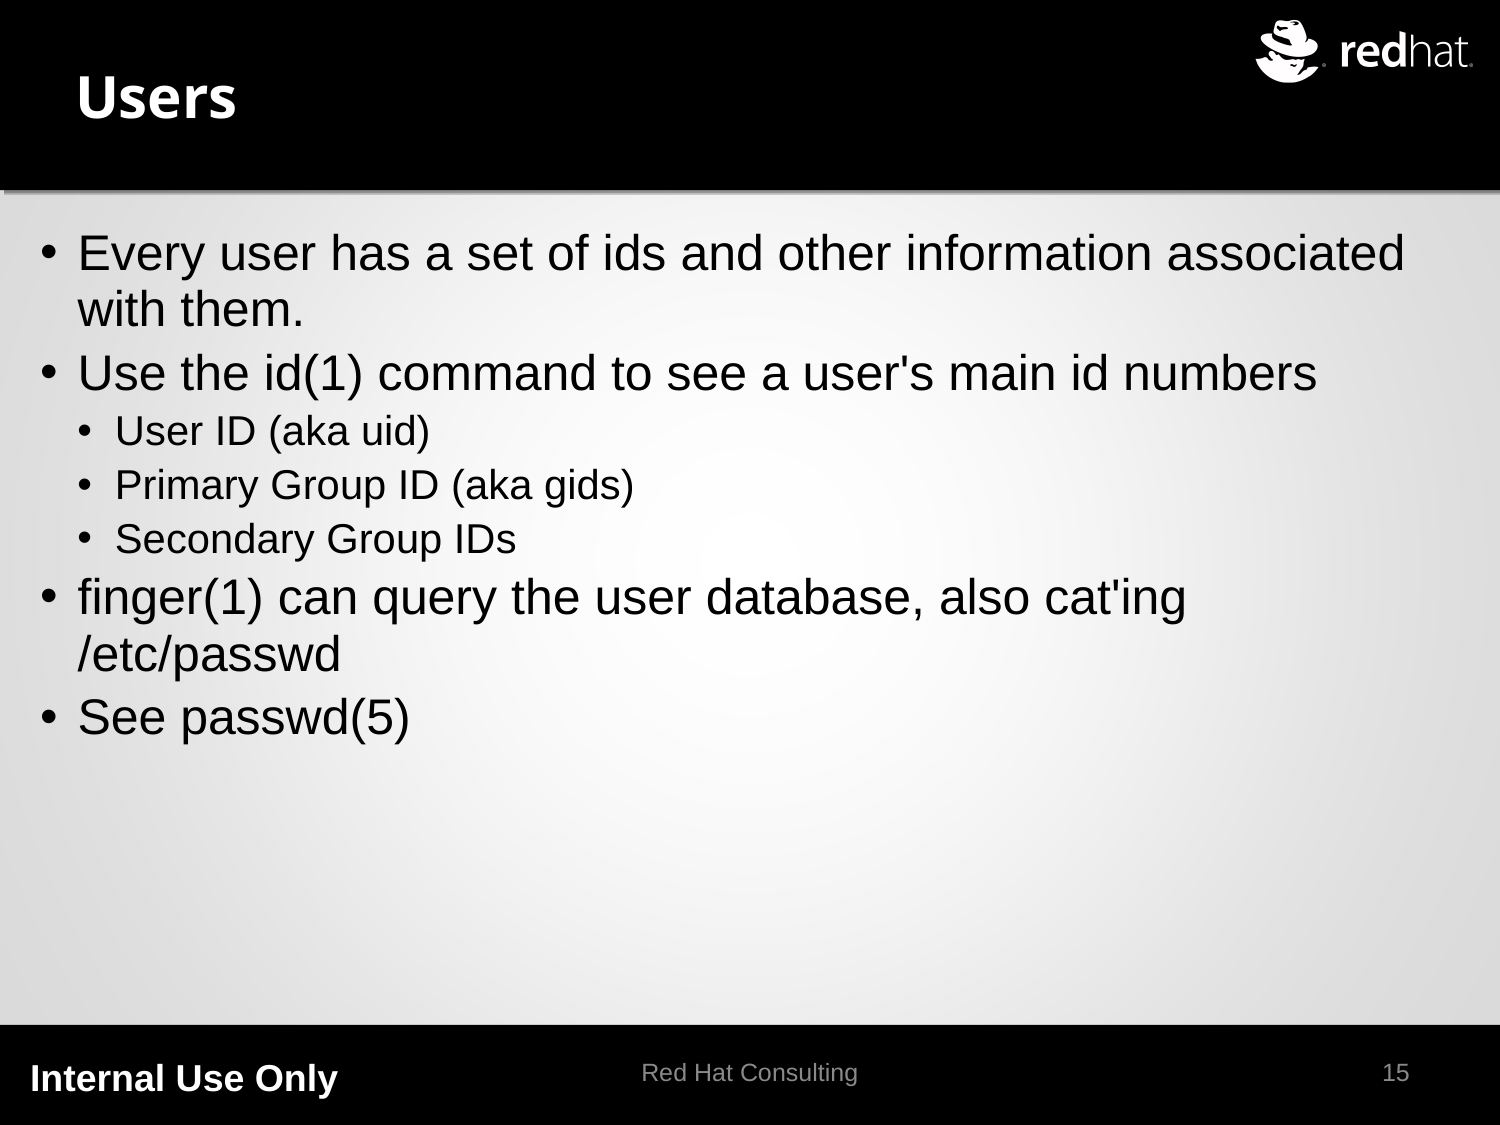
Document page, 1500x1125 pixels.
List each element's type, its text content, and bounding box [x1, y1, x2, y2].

title Users [0, 0, 1234, 191]
text_box <number> [1257, 1042, 1426, 1103]
text_box Red Hat Consulting [512, 1042, 988, 1103]
picture [1254, 12, 1476, 88]
picture [0, 191, 1500, 1024]
list Every user has a set of ids and other information associated with them. Use the id(1) command to see a user's main id numbers User ID (aka uid) Primary Group ID (aka gids) Secondary Group IDs finger(1) can query the user database, also cat'ing /etc/passwd See passwd(5) [24, 216, 1471, 992]
